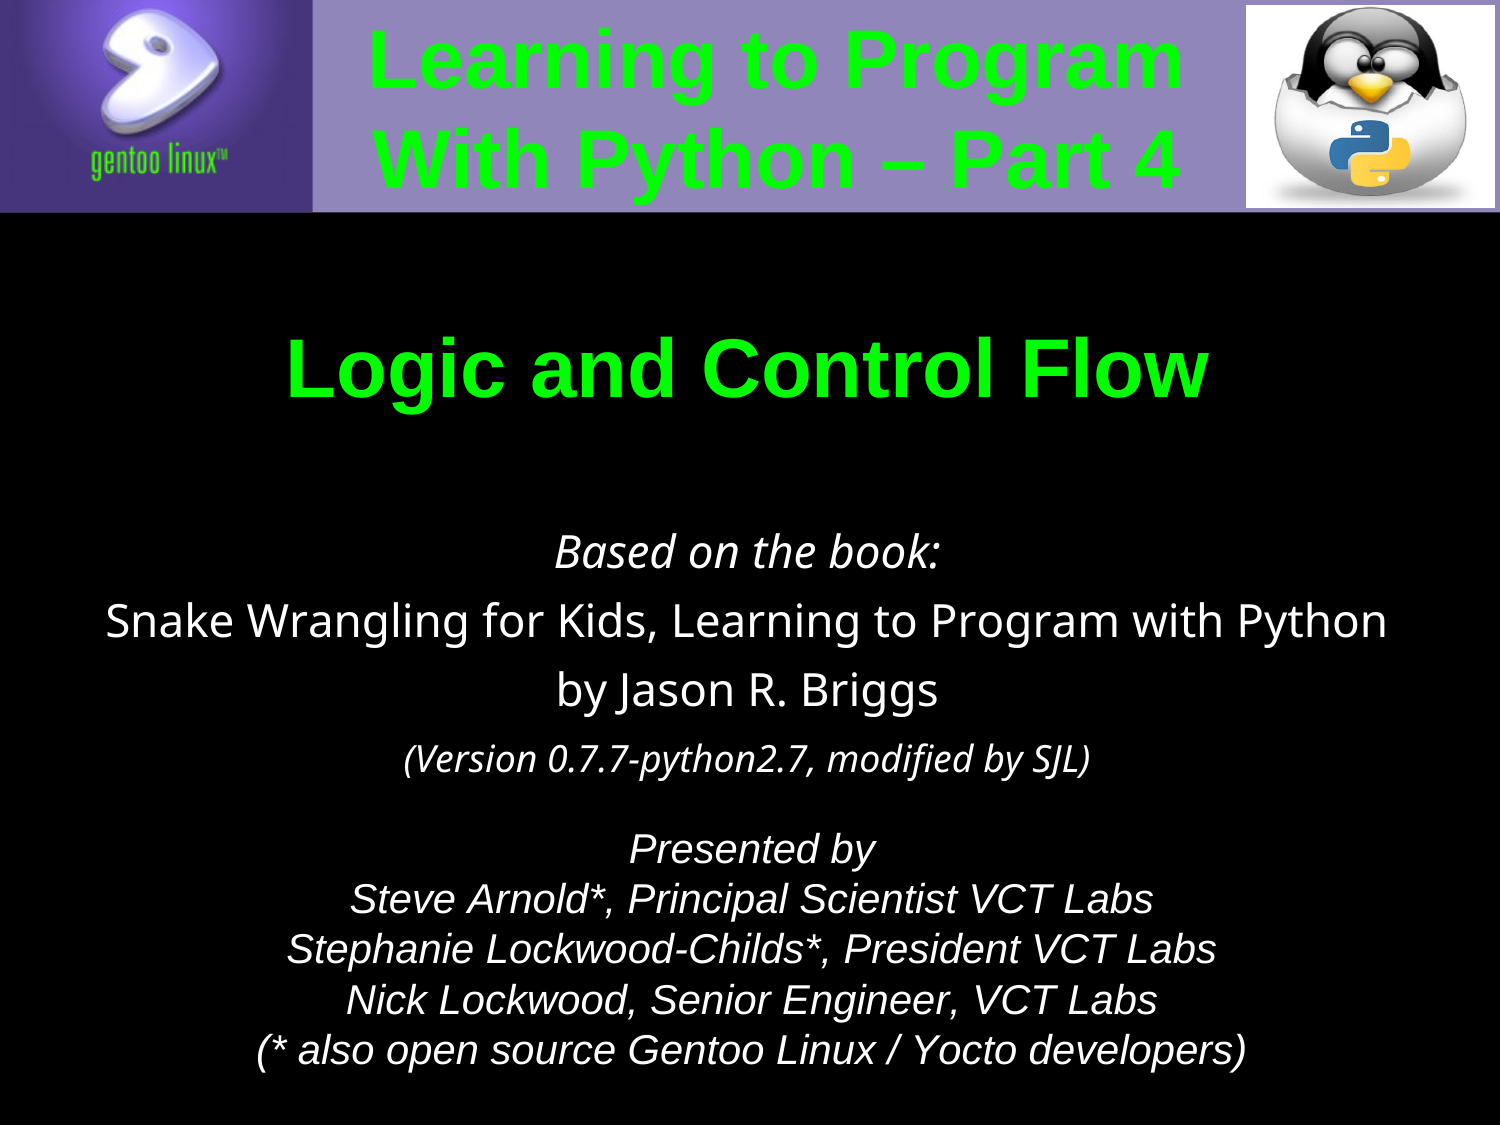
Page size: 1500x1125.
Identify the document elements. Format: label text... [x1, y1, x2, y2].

subtitle Based on the book: Snake Wrangling for Kids, Learning to Program with Python by Jason R. Briggs (Version 0.7.7-python2.7, modified by SJL) [25, 514, 1470, 789]
title Learning to Program With Python – Part 4 [319, 2, 1235, 211]
title Logic and Control Flow [26, 241, 1469, 490]
picture [0, 0, 302, 184]
text_box Presented by Steve Arnold*, Principal Scientist VCT Labs Stephanie Lockwood-Childs*, President VCT Labs Nick Lockwood, Senior Engineer, VCT Labs (* also open source Gentoo Linux / Yocto developers) [27, 822, 1478, 1081]
picture [1246, 5, 1495, 208]
